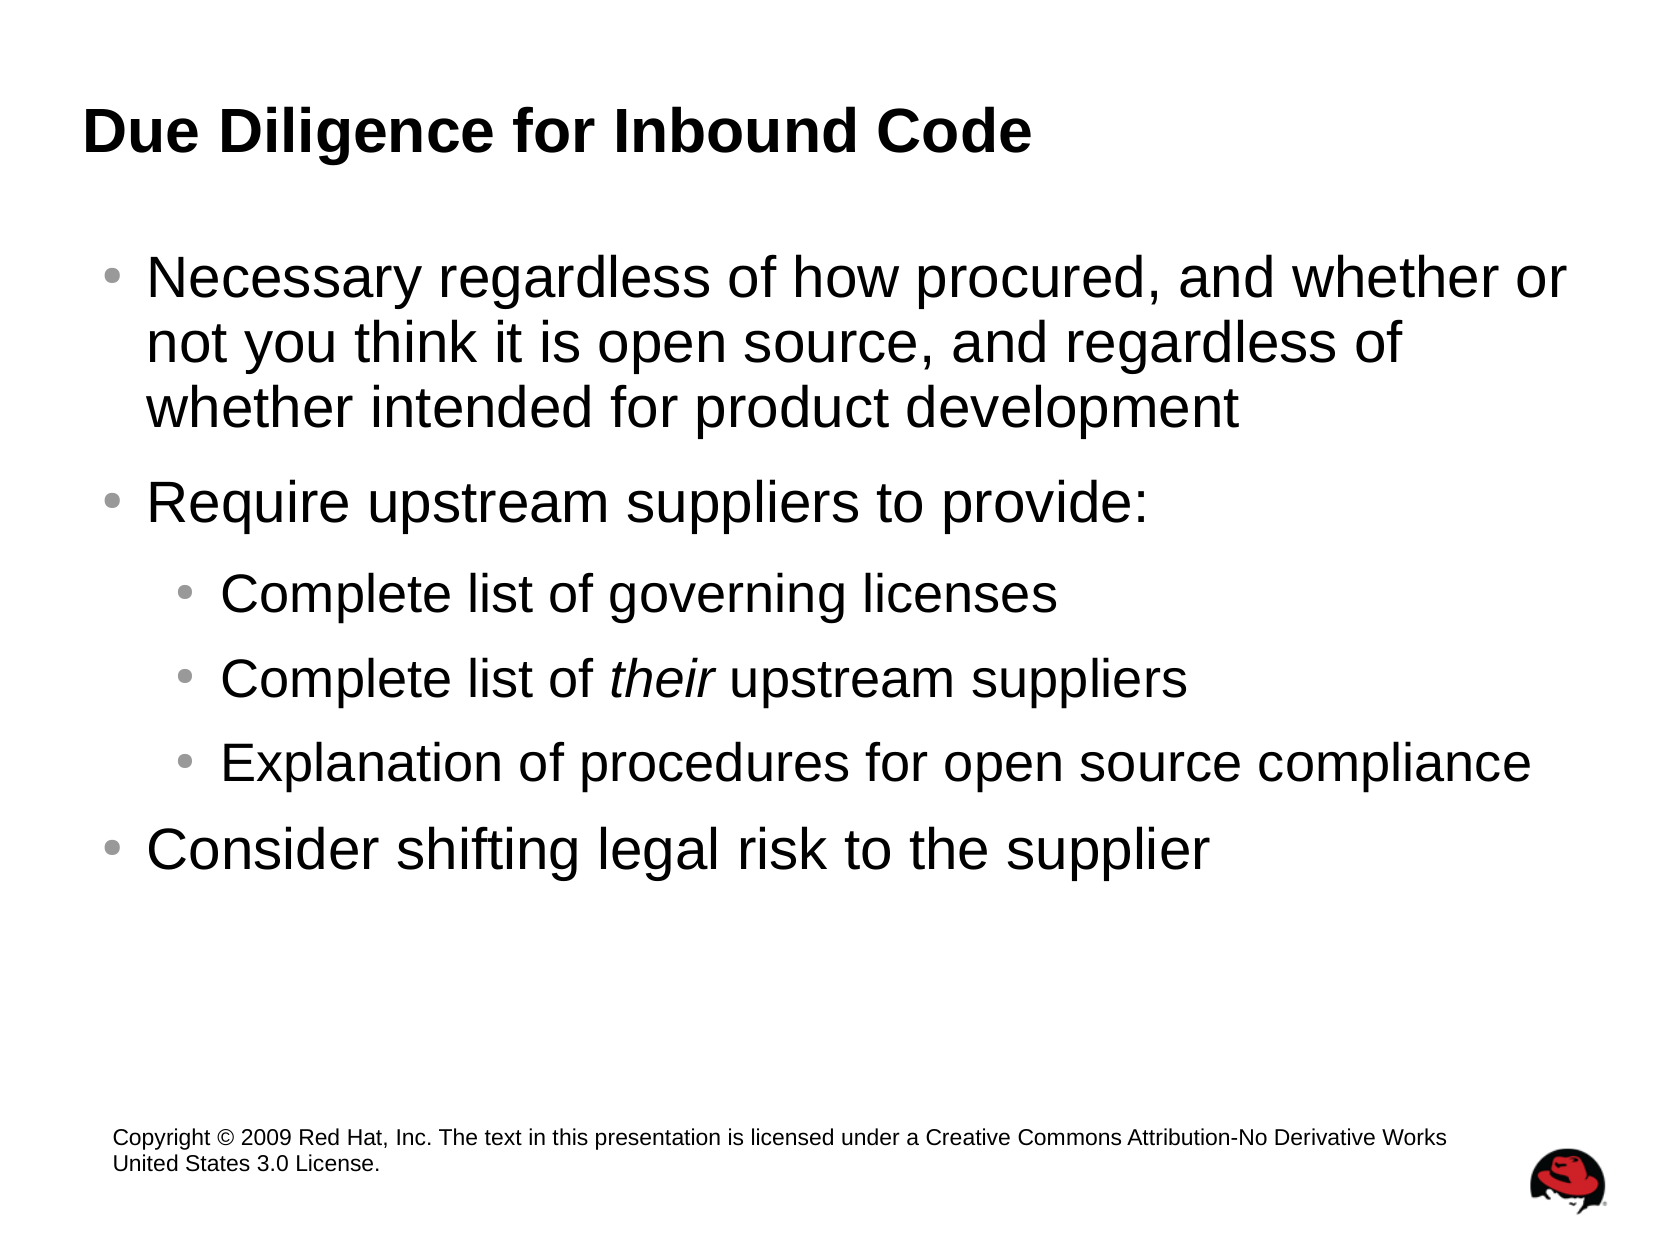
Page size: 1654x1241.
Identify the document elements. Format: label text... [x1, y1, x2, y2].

list Necessary regardless of how procured, and whether or not you think it is open source, and regardless of whether intended for product development Require upstream suppliers to provide: Complete list of governing licenses Complete list of their upstream suppliers Explanation of procedures for open source compliance Consider shifting legal risk to the supplier [86, 244, 1576, 1024]
picture [1529, 1146, 1613, 1224]
title Due Diligence for Inbound Code [82, 45, 1571, 218]
